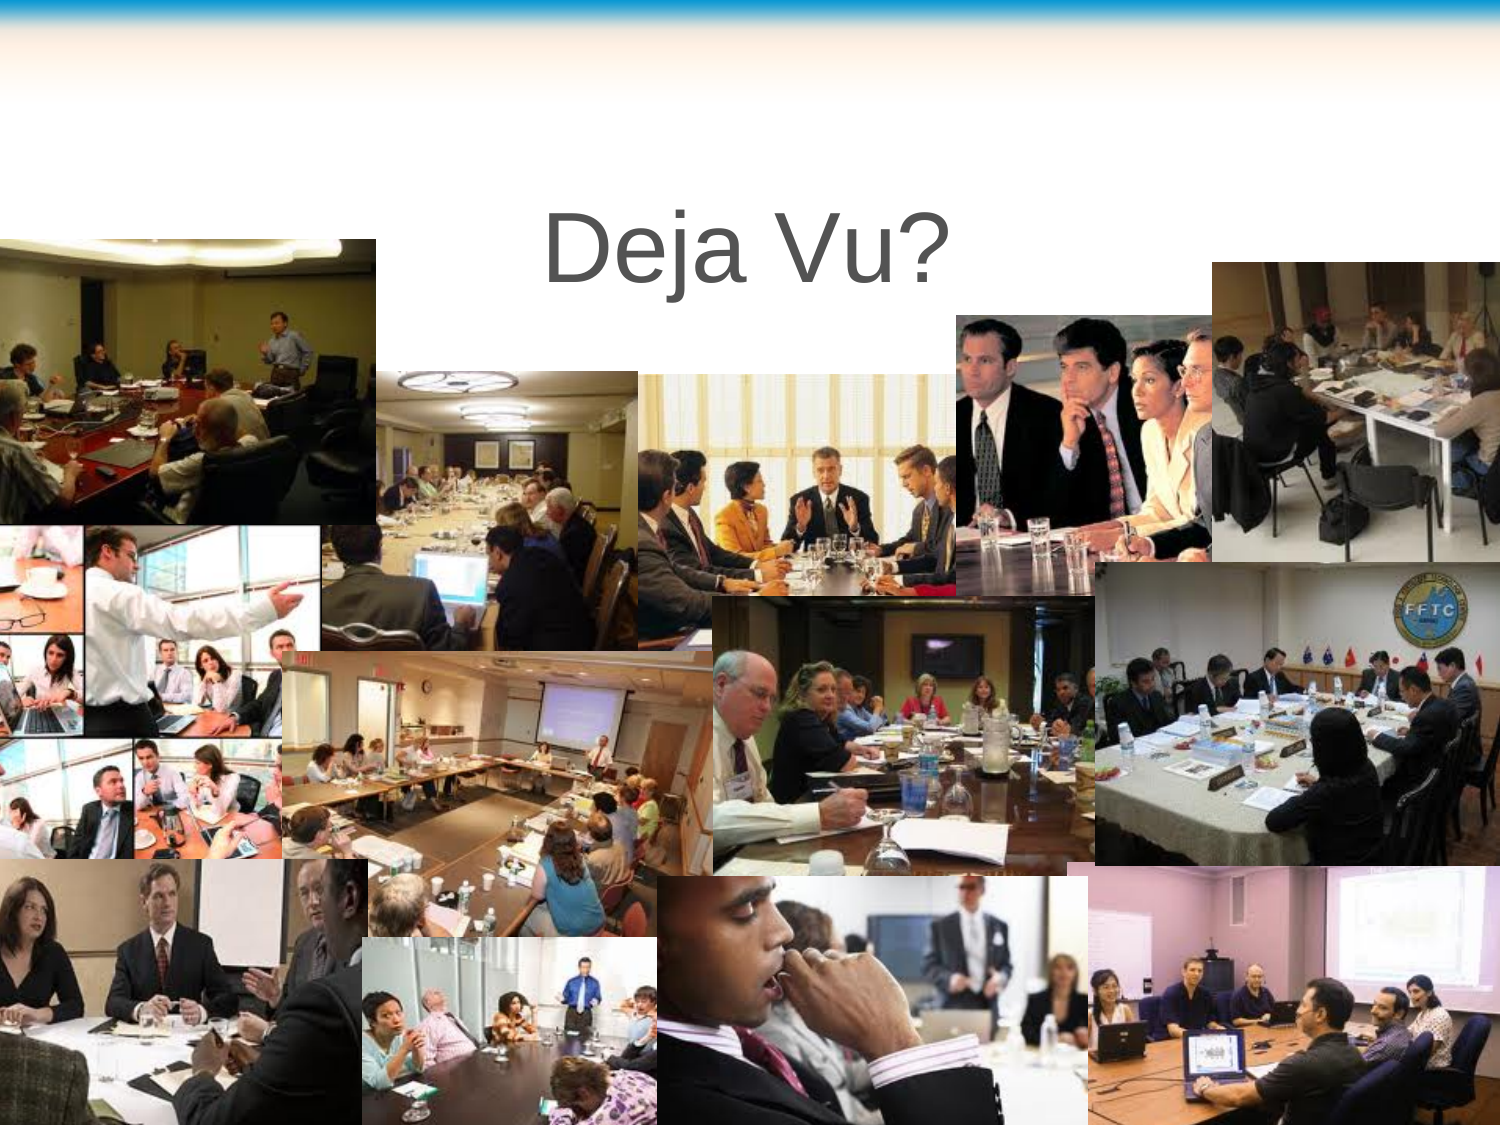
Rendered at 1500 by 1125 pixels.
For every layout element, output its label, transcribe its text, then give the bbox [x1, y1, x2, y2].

title Deja Vu? [56, 153, 1438, 332]
picture [0, 3, 1500, 1125]
